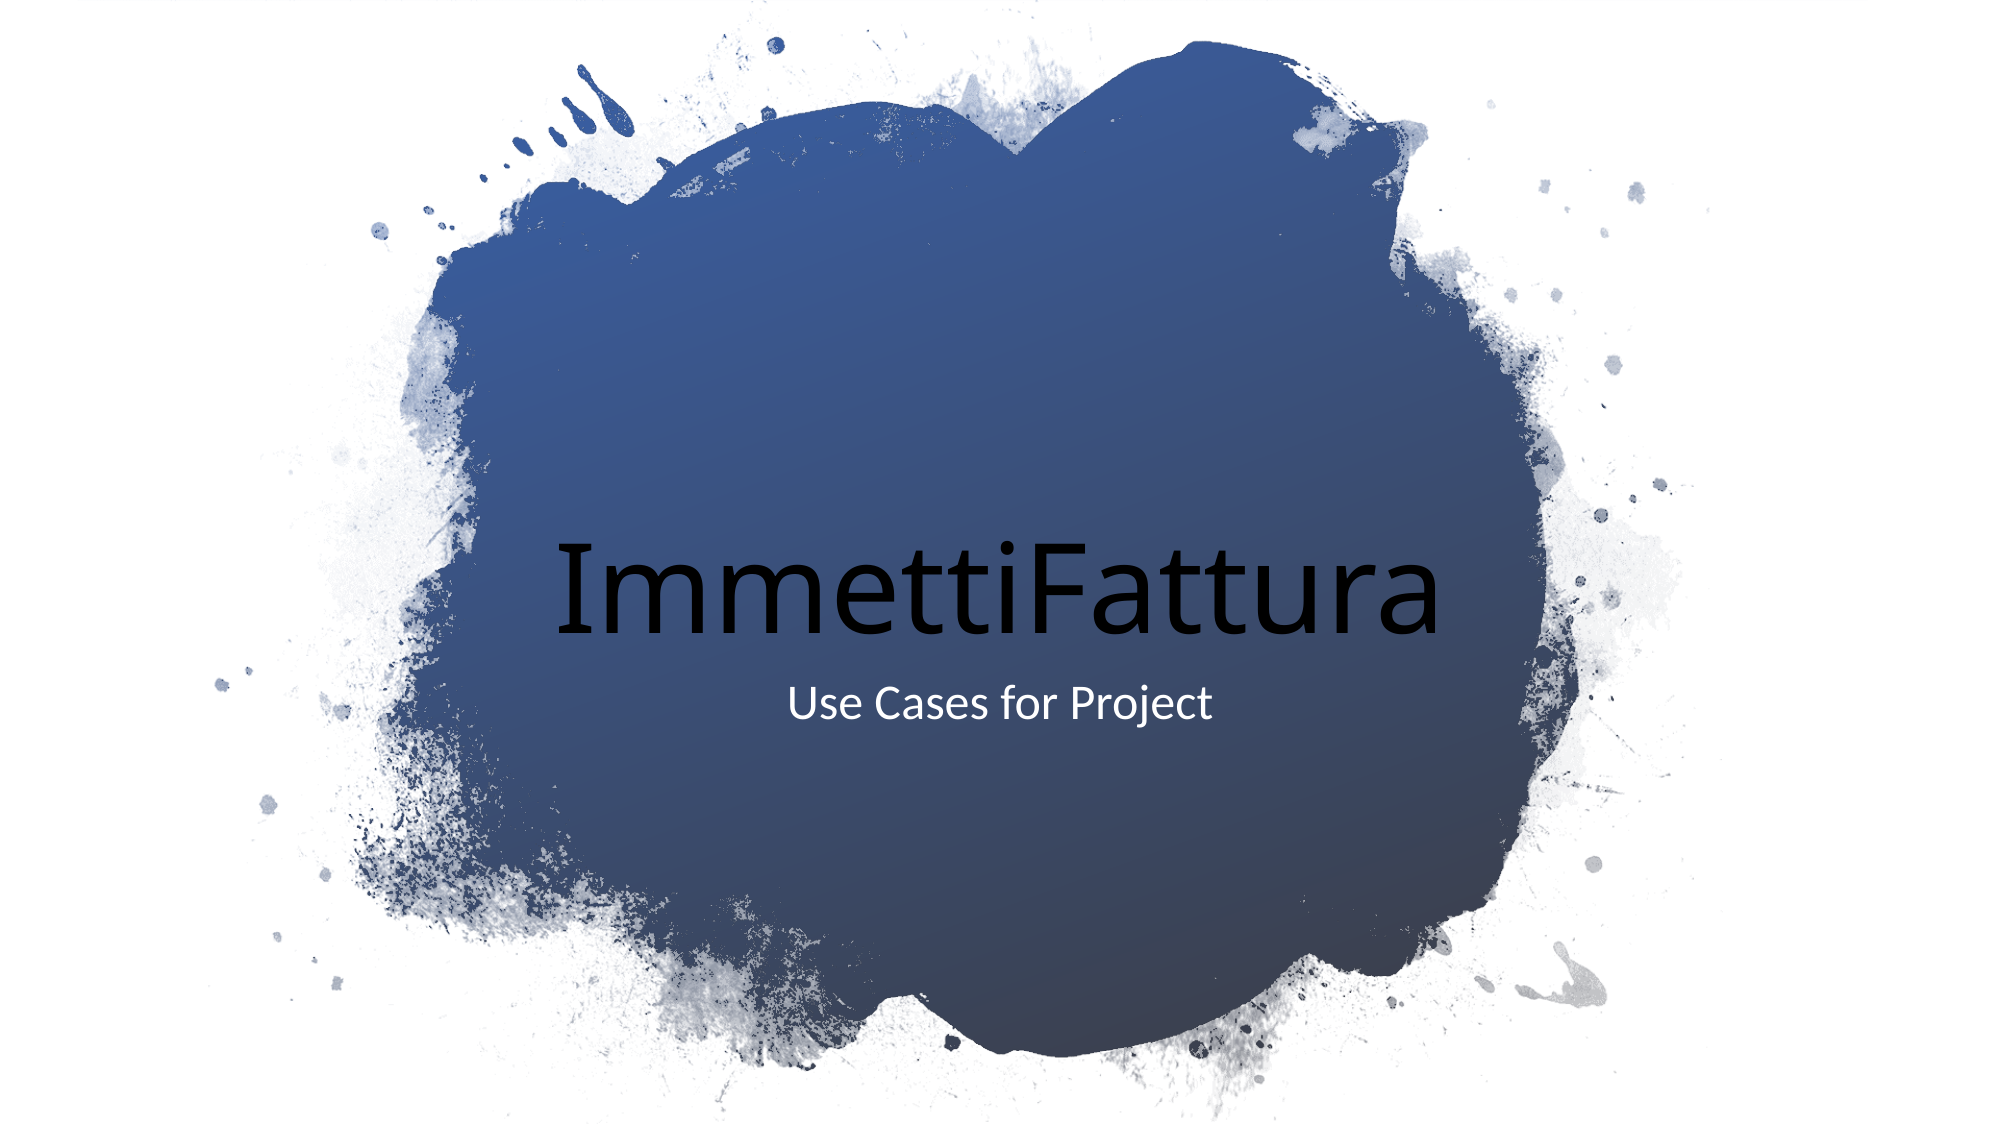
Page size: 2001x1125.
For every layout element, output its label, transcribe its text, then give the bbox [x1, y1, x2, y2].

title ImmettiFattura [499, 335, 1502, 668]
picture [0, 0, 2000, 1125]
subtitle Use Cases for Project [499, 668, 1502, 781]
